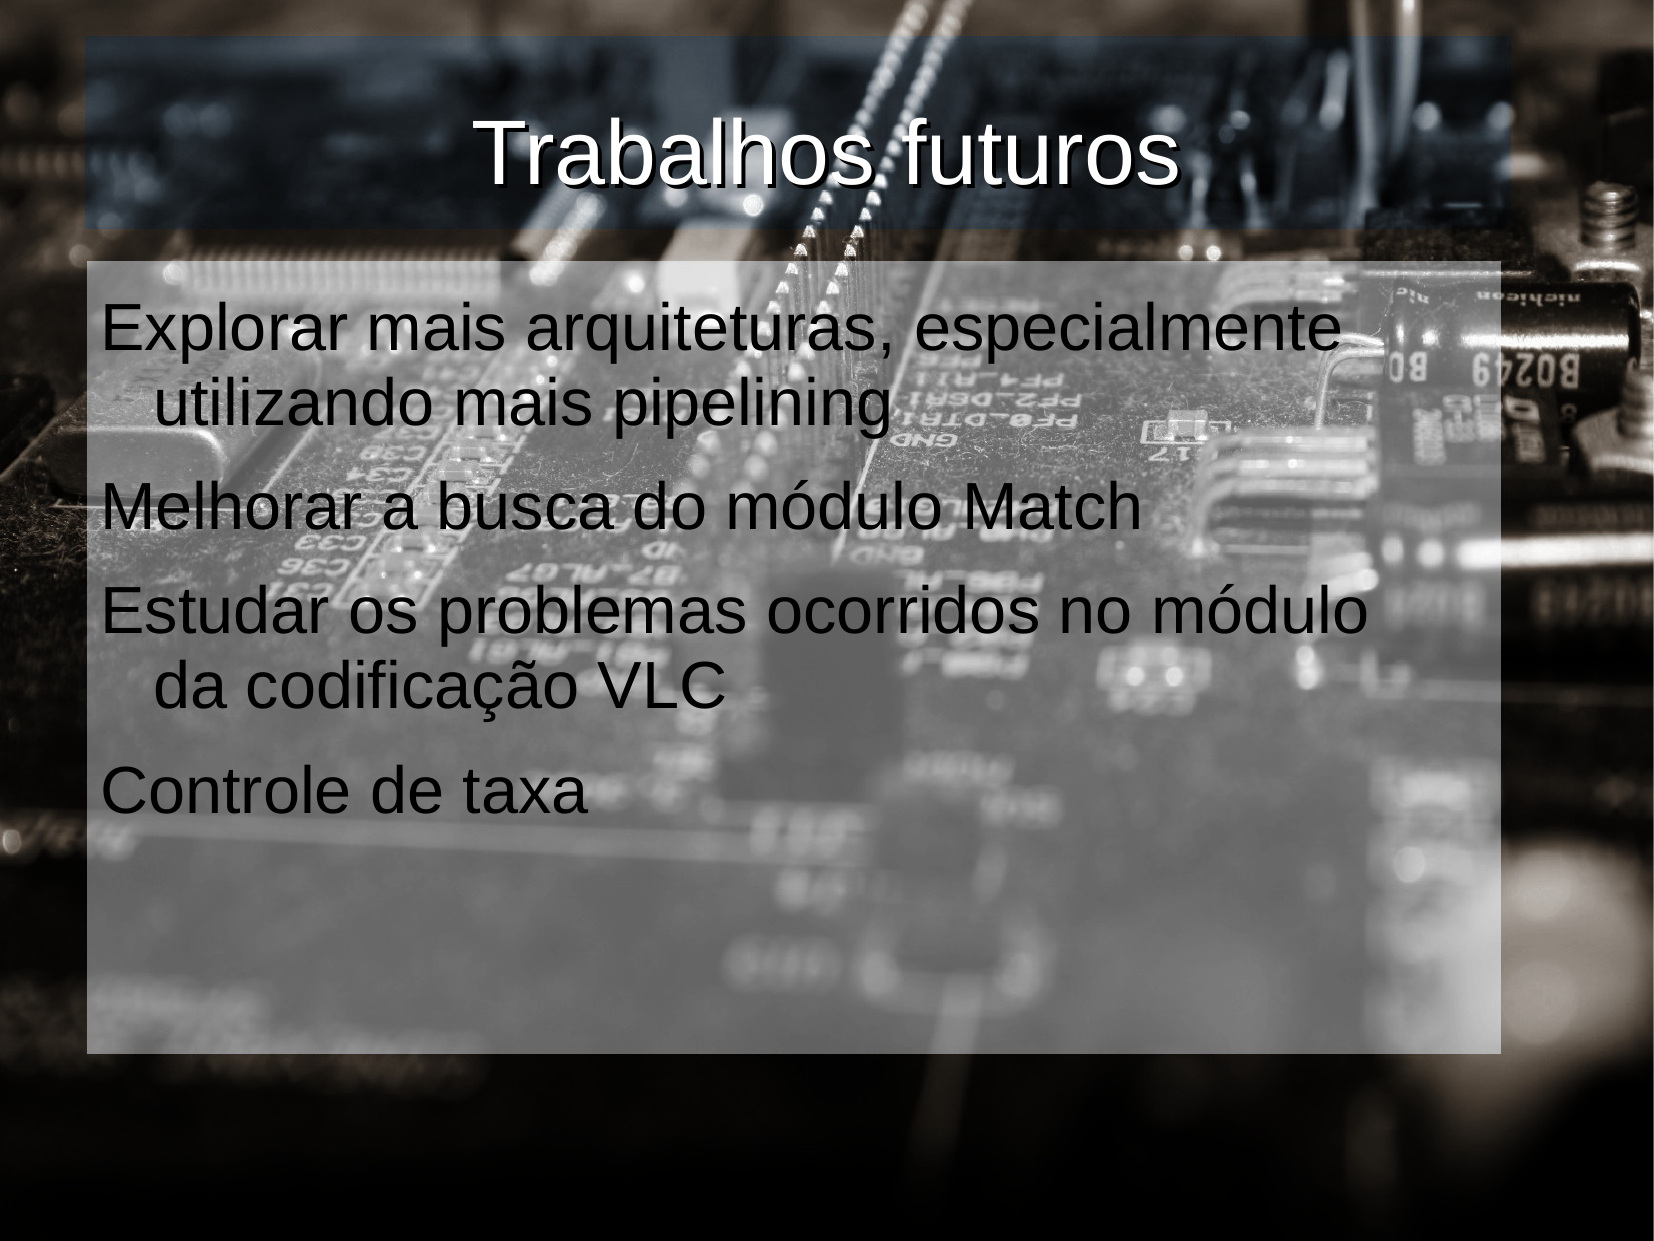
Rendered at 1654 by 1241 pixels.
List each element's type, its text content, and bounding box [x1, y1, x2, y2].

picture [0, 0, 1654, 1241]
list Explorar mais arquiteturas, especialmente utilizando mais pipelining Melhorar a busca do módulo Match Estudar os problemas ocorridos no módulo da codificação VLC Controle de taxa [82, 290, 1571, 1094]
title Trabalhos futuros [82, 56, 1571, 250]
